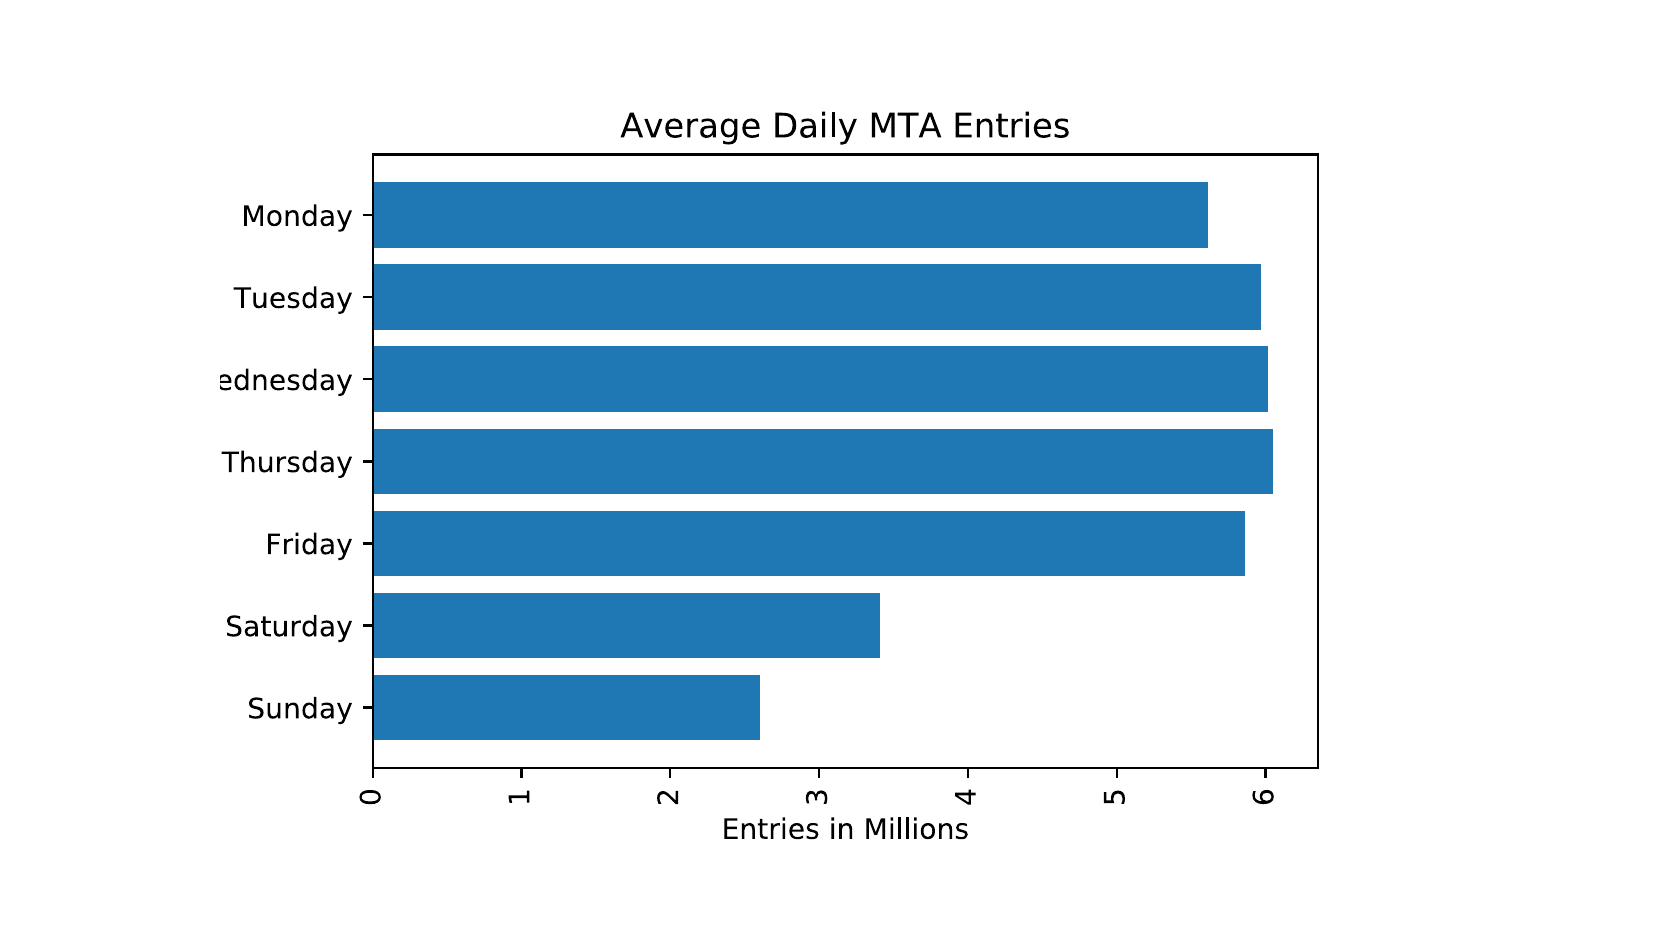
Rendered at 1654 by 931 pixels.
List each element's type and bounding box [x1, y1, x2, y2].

picture [220, 56, 1441, 871]
